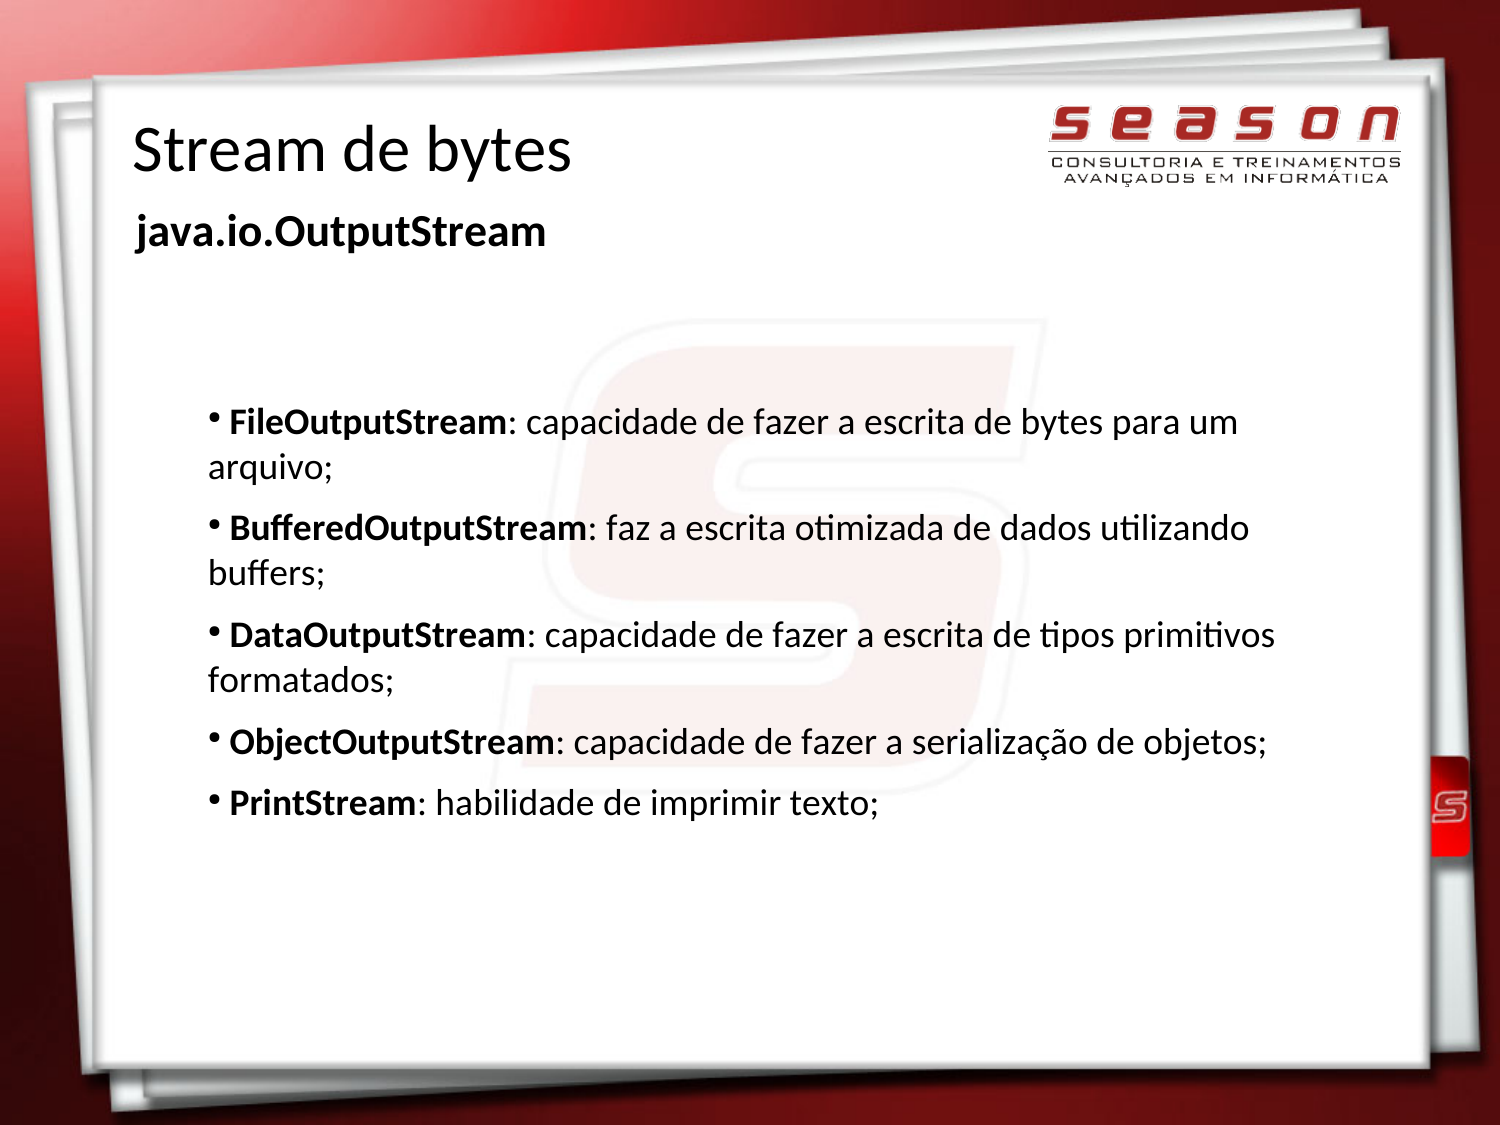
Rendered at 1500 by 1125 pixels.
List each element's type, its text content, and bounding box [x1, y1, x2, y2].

text_box FileOutputStream: capacidade de fazer a escrita de bytes para um arquivo; BufferedOutputStream: faz a escrita otimizada de dados utilizando buffers; DataOutputStream: capacidade de fazer a escrita de tipos primitivos formatados; ObjectOutputStream: capacidade de fazer a serialização de objetos; PrintStream: habilidade de imprimir texto; [207, 357, 1328, 863]
picture [0, 0, 1500, 1125]
title Stream de bytes [118, 33, 1394, 257]
text_box java.io.OutputStream [119, 200, 1240, 256]
